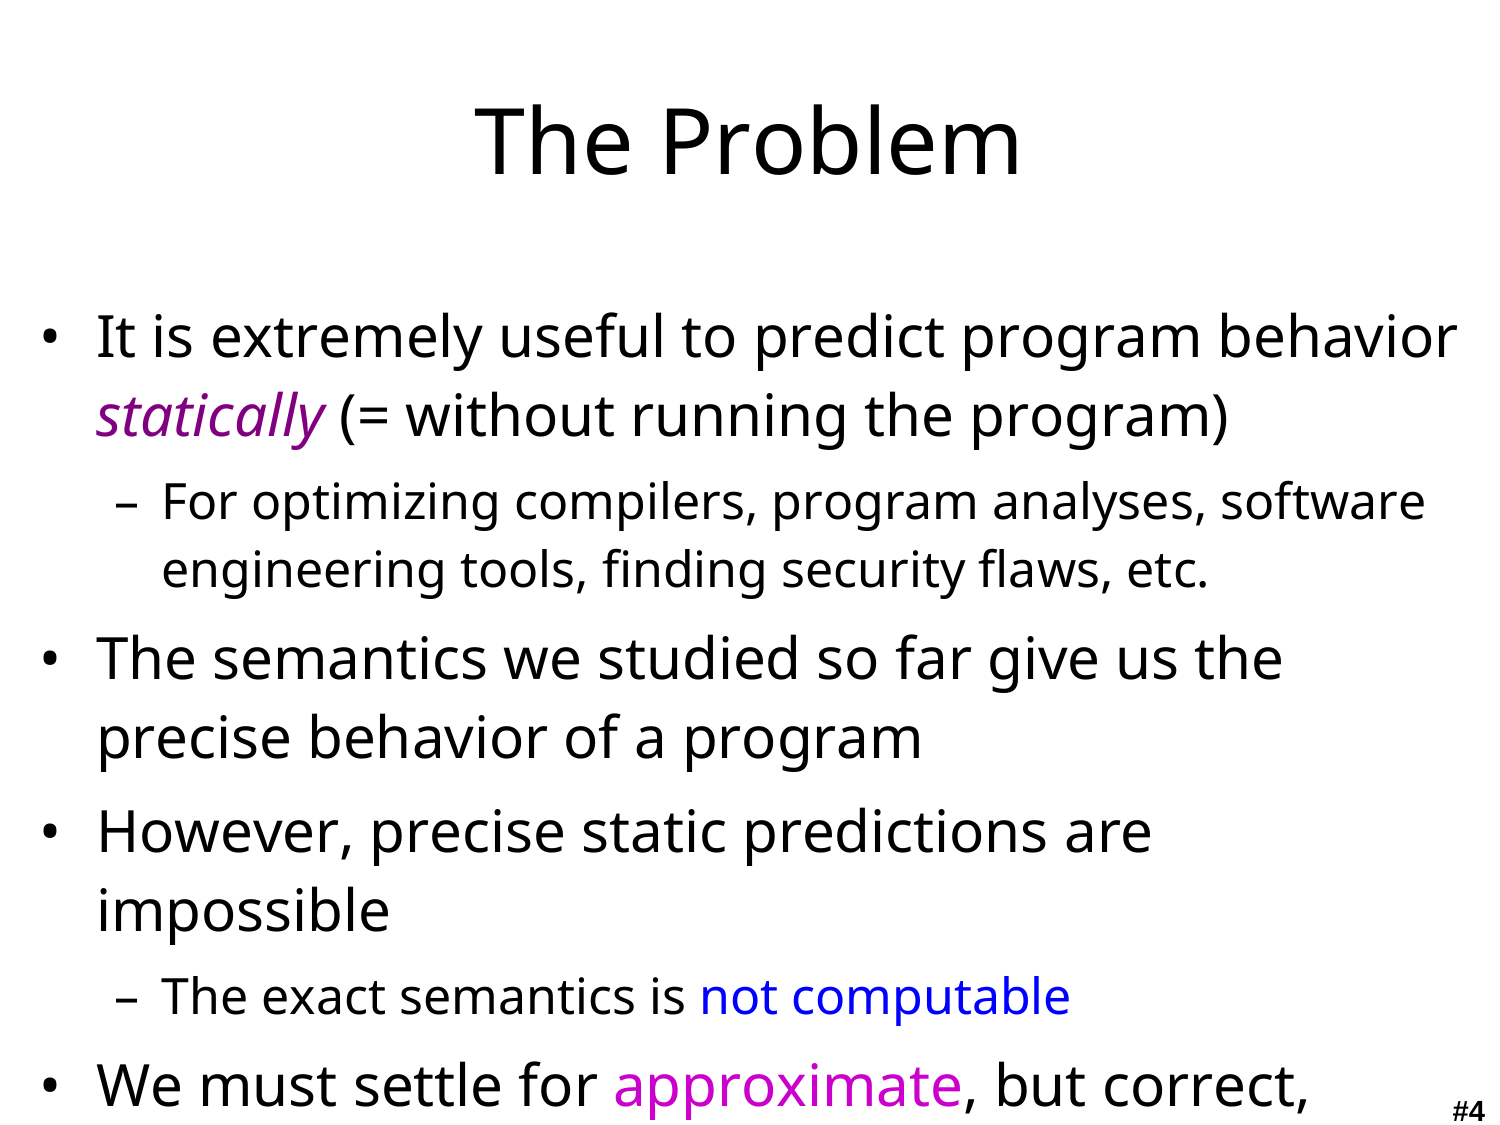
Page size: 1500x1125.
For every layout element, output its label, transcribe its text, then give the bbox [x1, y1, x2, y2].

list It is extremely useful to predict program behavior statically (= without running the program) For optimizing compilers, program analyses, software engineering tools, finding security flaws, etc. The semantics we studied so far give us the precise behavior of a program However, precise static predictions are impossible The exact semantics is not computable We must settle for approximate, but correct, static analyses (e.g. VC vs. WP) [24, 287, 1476, 1101]
title The Problem [24, 45, 1476, 233]
